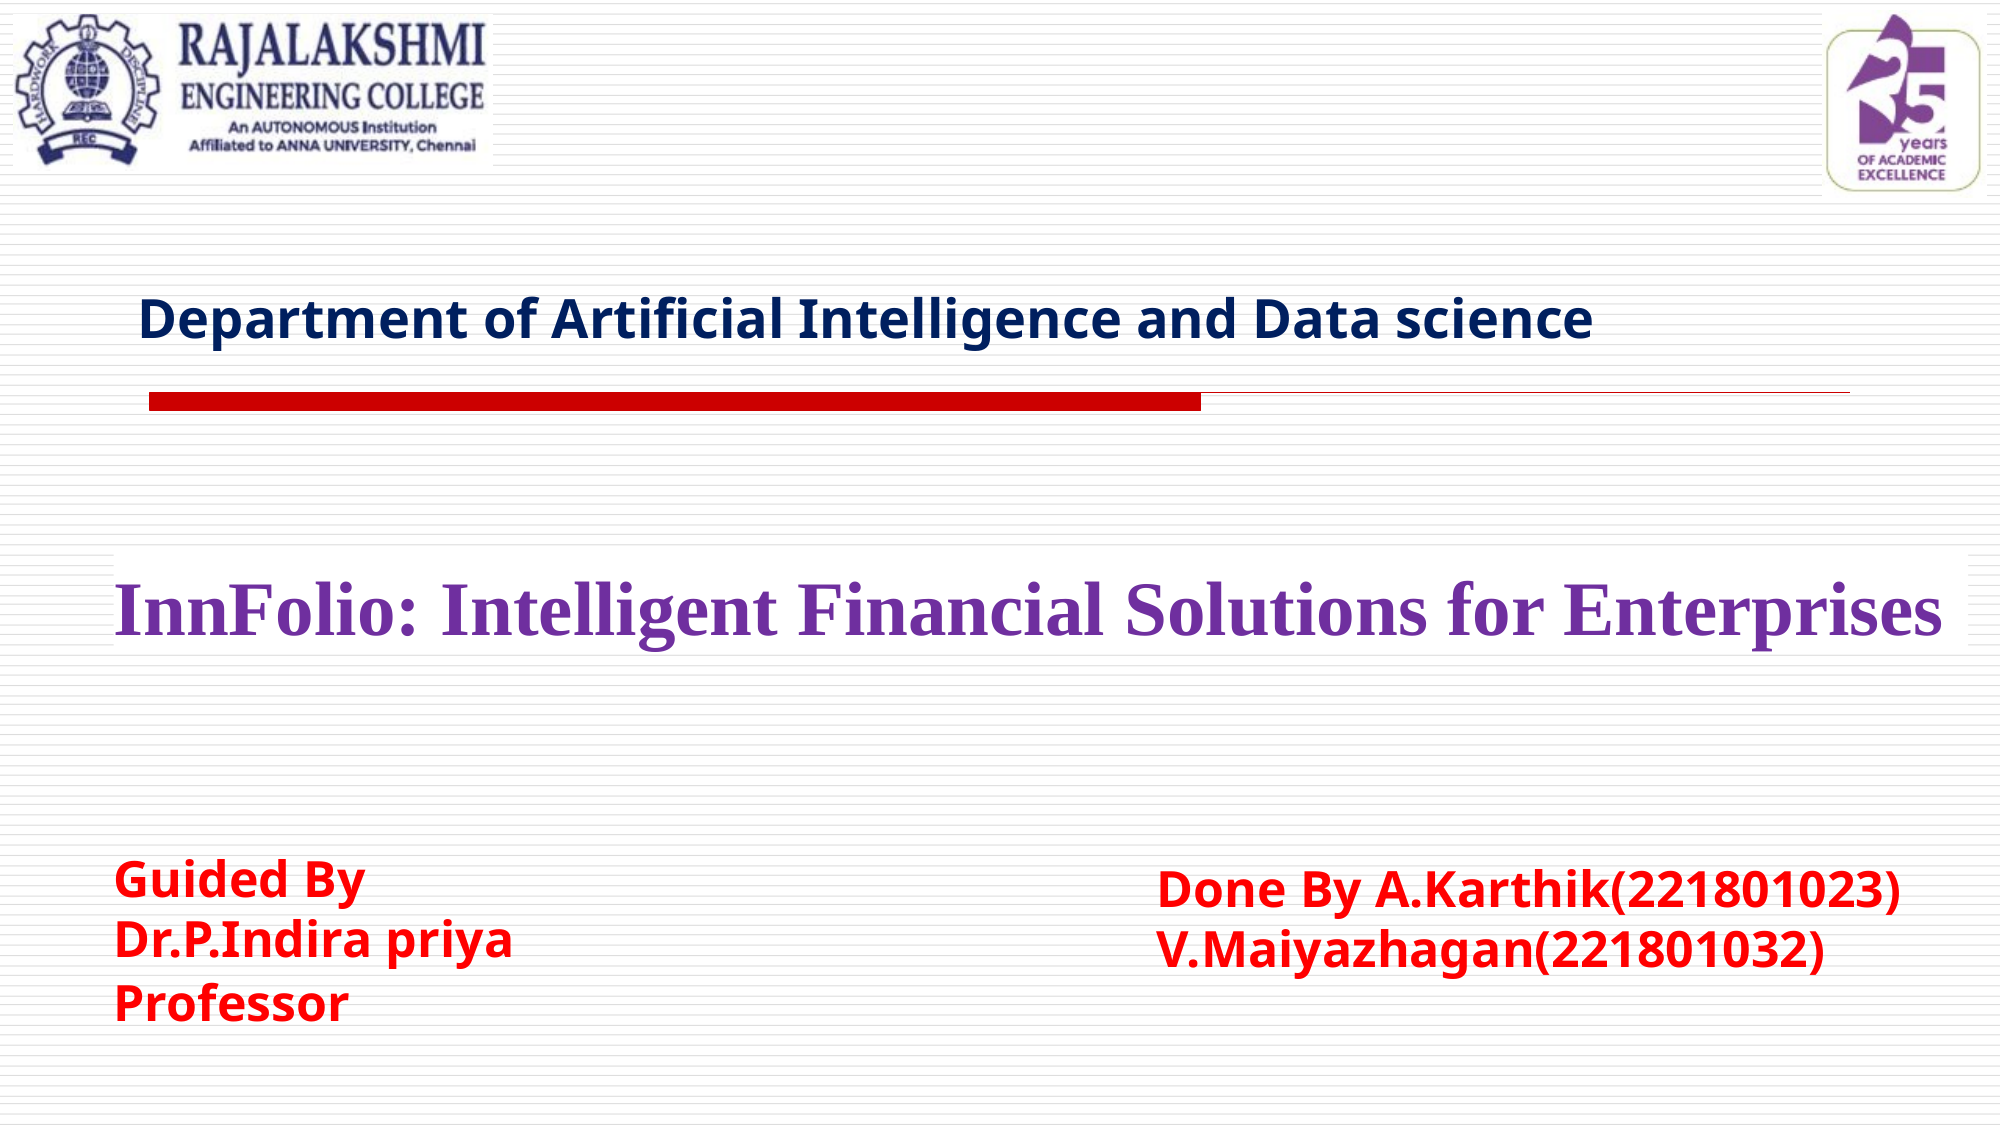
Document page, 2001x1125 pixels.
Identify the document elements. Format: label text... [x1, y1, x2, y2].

text_box Done By A.Karthik(221801023) V.Maiyazhagan(221801032) [1154, 855, 1957, 978]
text_box Guided By Dr.P.Indira priya [111, 845, 588, 968]
text_box InnFolio: Intelligent Financial Solutions for Enterprises [113, 549, 1969, 651]
text_box Professor [111, 969, 413, 1032]
picture [0, 0, 2000, 1125]
title Department of Artificial Intelligence and Data science [135, 281, 1865, 472]
